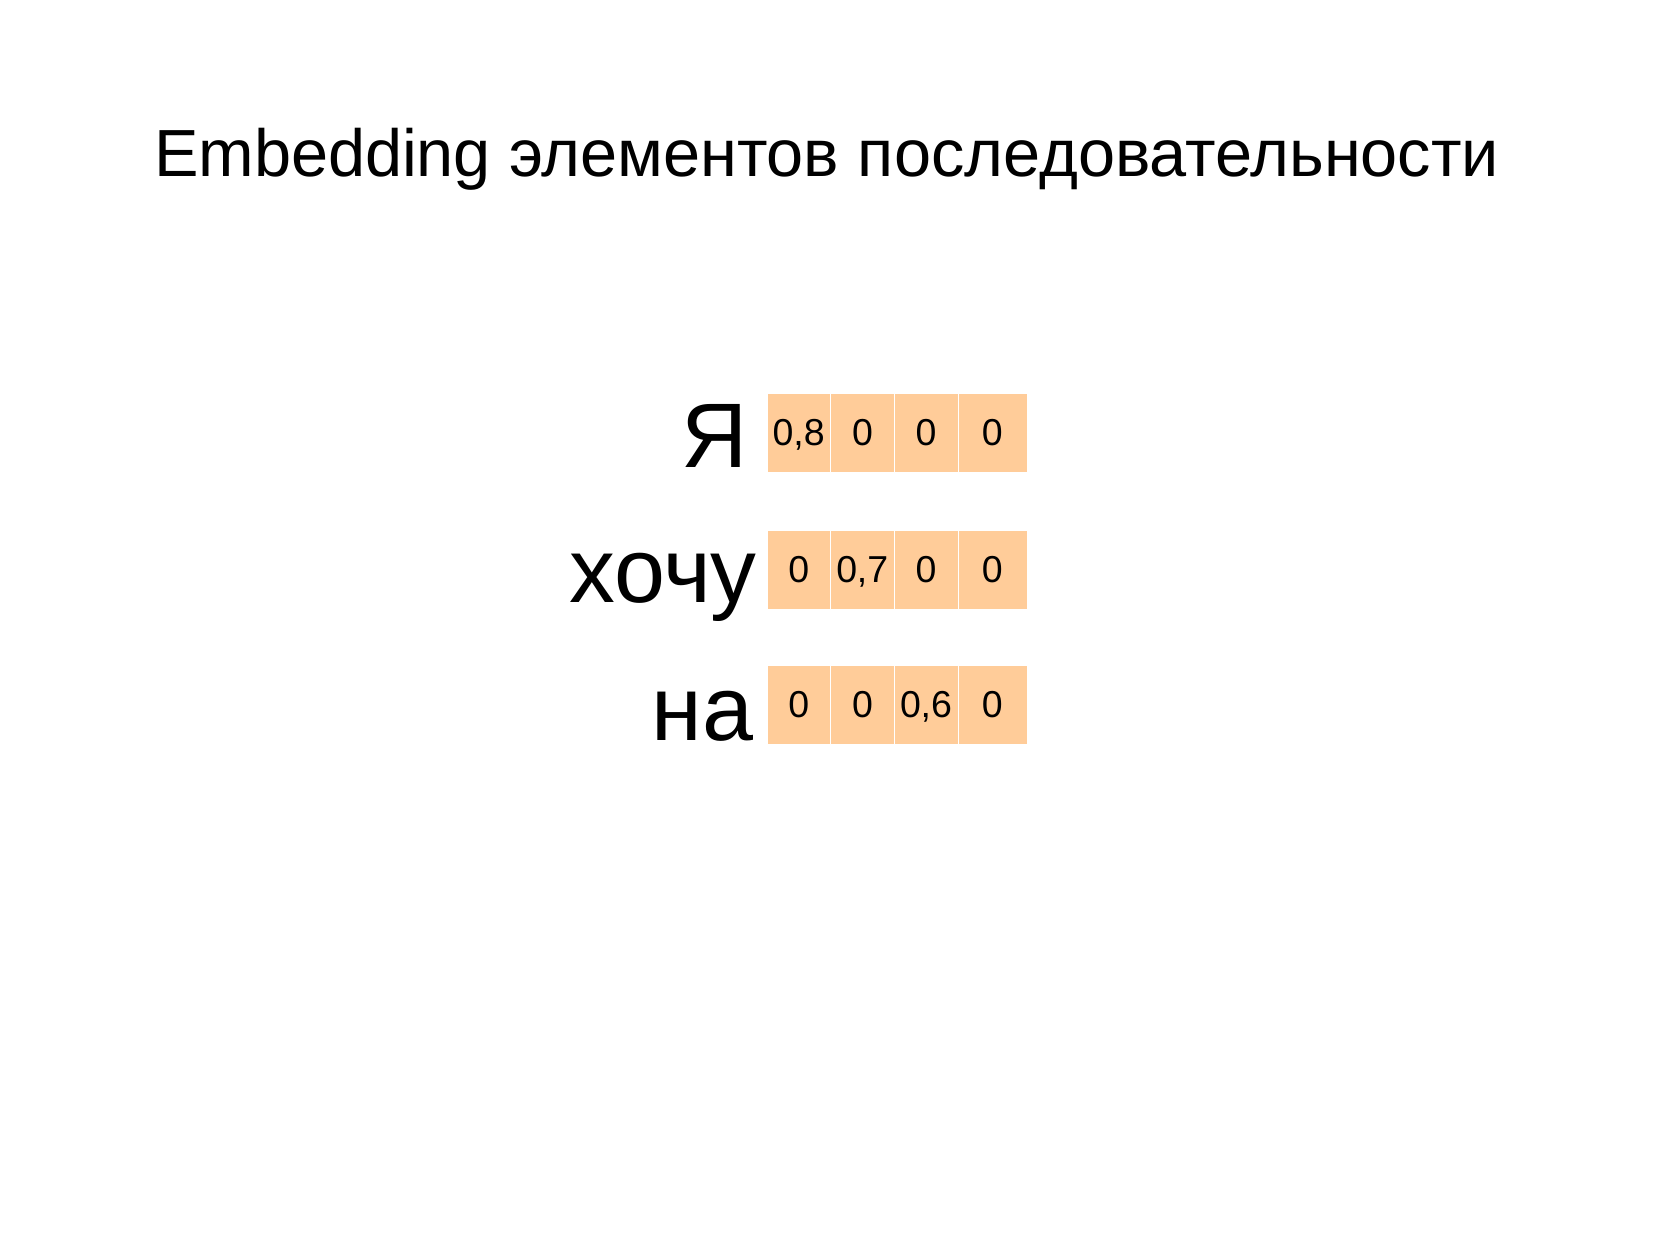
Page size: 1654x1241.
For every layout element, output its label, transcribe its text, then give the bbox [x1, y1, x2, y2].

title Embedding элементов последовательности [82, 16, 1571, 290]
table_header 0,8 [768, 394, 830, 472]
text_box на [636, 650, 769, 768]
table_header 0,6 [895, 666, 958, 744]
table_header 0 [895, 531, 958, 609]
text_box Я [666, 377, 763, 496]
table_header 0 [831, 394, 894, 472]
table_header 0 [959, 666, 1027, 744]
table_header 0 [895, 394, 958, 472]
table_header 0 [769, 666, 830, 744]
text_box хочу [554, 512, 772, 631]
table_header 0 [831, 666, 894, 744]
table_header 0,7 [831, 531, 894, 609]
table_header 0 [959, 531, 1027, 609]
table_header 0 [959, 394, 1027, 472]
table_header 0 [772, 531, 830, 609]
